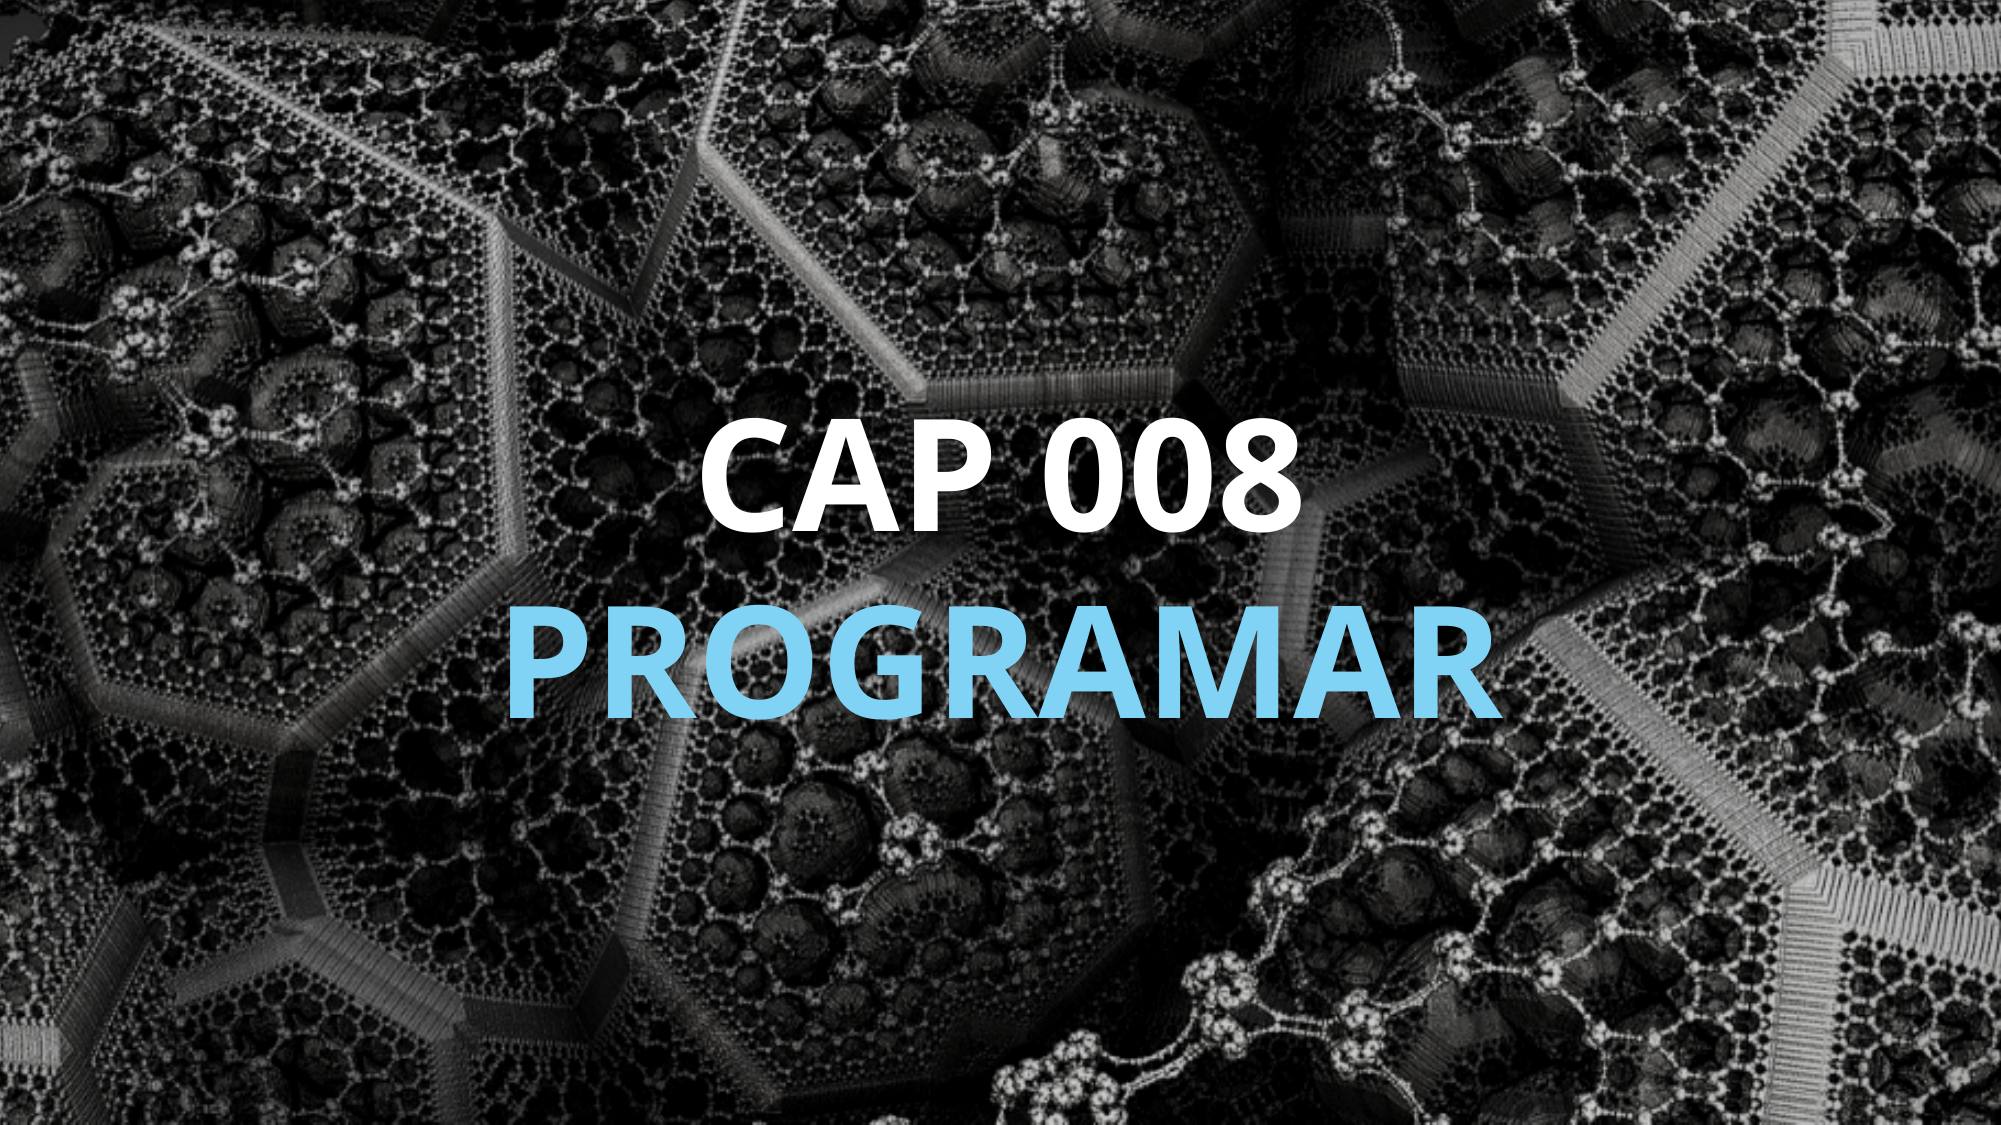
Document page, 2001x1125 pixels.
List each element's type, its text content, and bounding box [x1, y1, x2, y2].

picture [0, 0, 2001, 1125]
text_box CAP 008 PROGRAMAR [481, 367, 1520, 758]
